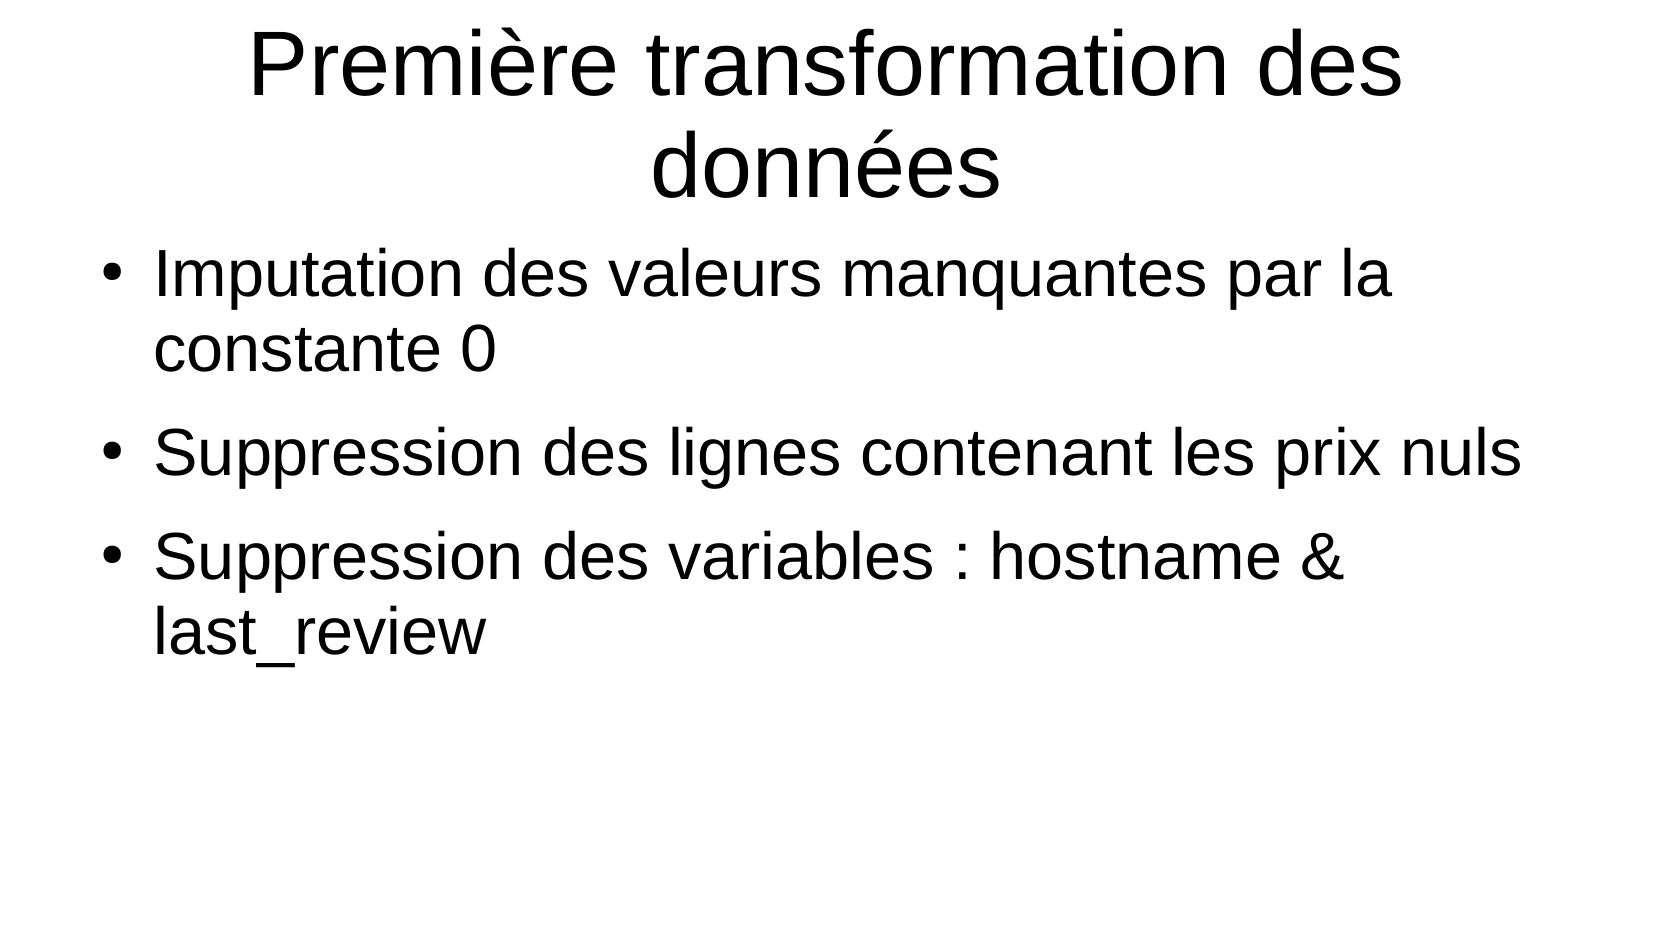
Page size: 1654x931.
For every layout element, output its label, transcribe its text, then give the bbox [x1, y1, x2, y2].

title Première transformation des données [82, 12, 1571, 218]
list Imputation des valeurs manquantes par la constante 0 Suppression des lignes contenant les prix nuls Suppression des variables : hostname & last_review [82, 236, 1571, 776]
